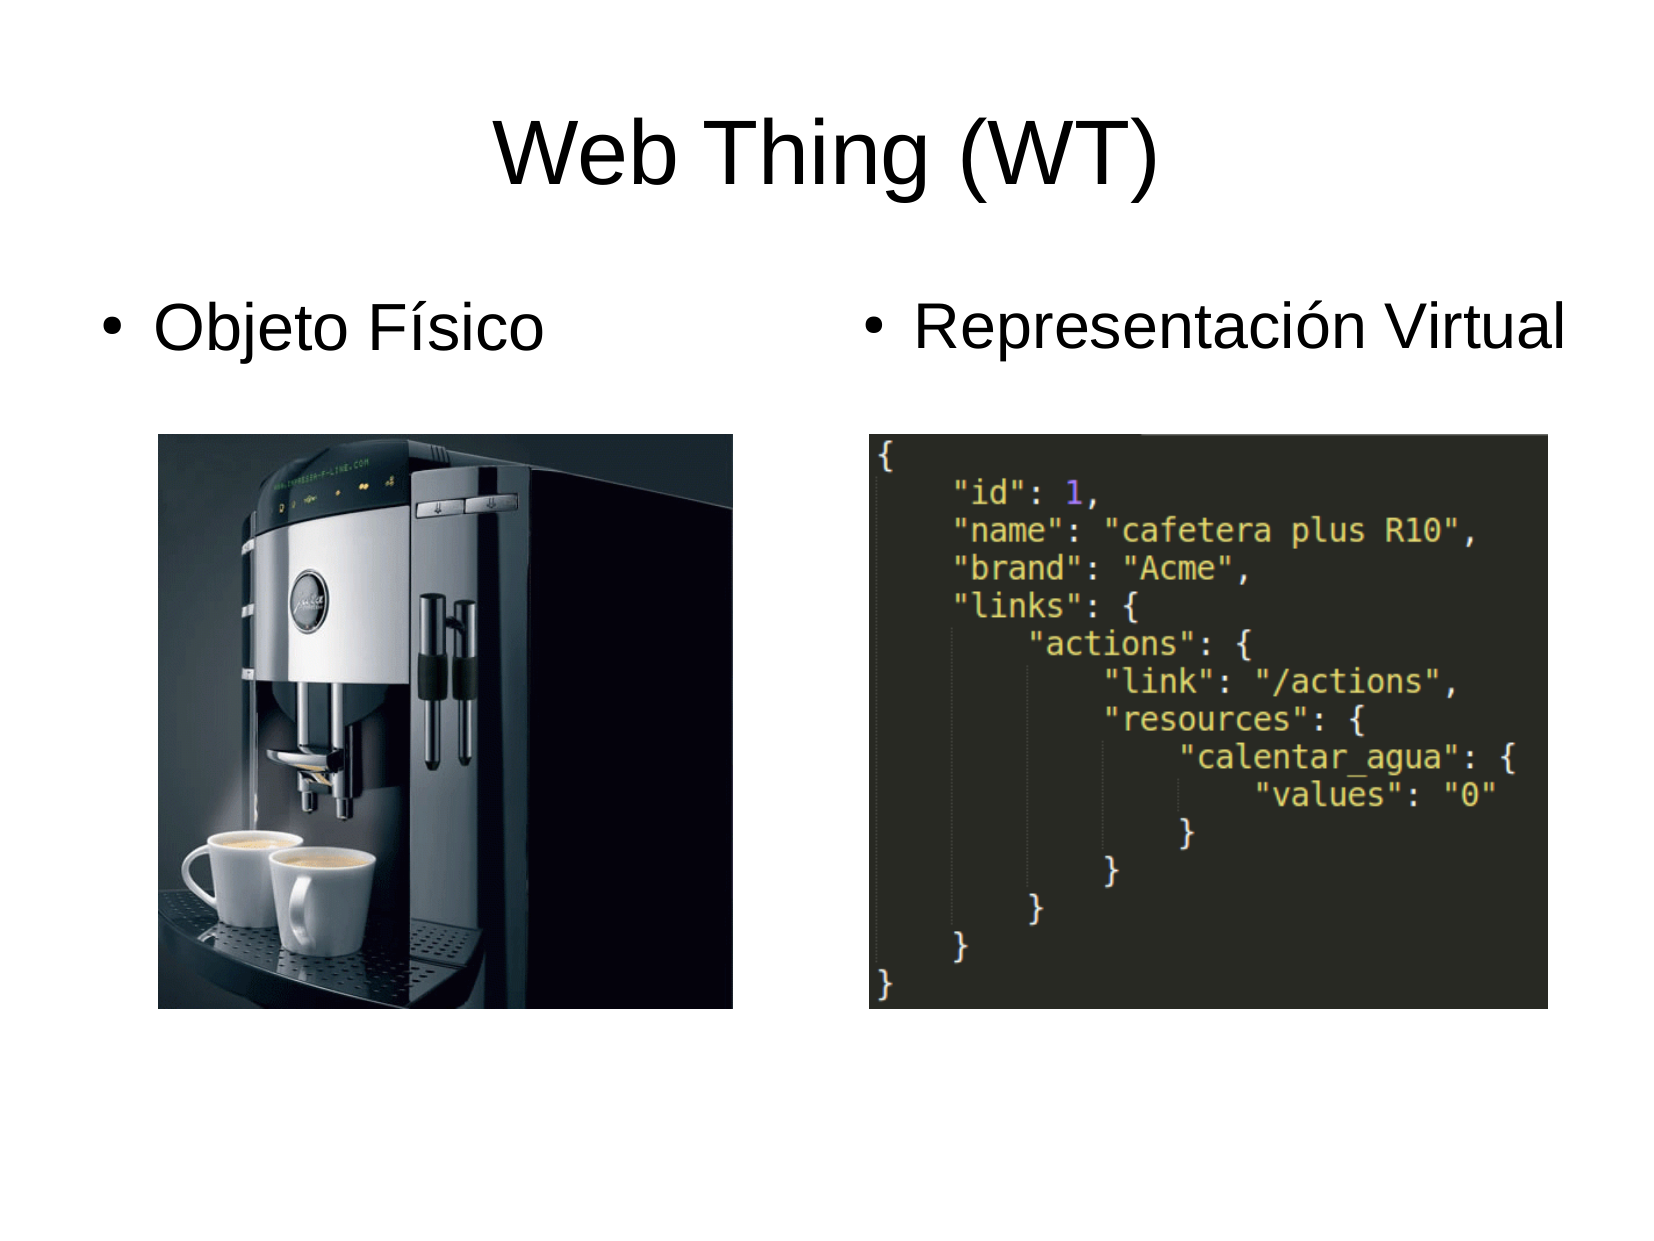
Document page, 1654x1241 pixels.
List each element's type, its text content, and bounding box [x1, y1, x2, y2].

picture [158, 434, 733, 1009]
title Web Thing (WT) [82, 49, 1571, 257]
list Representación Virtual [845, 290, 1572, 436]
list Objeto Físico [82, 290, 809, 634]
picture [869, 434, 1548, 1009]
